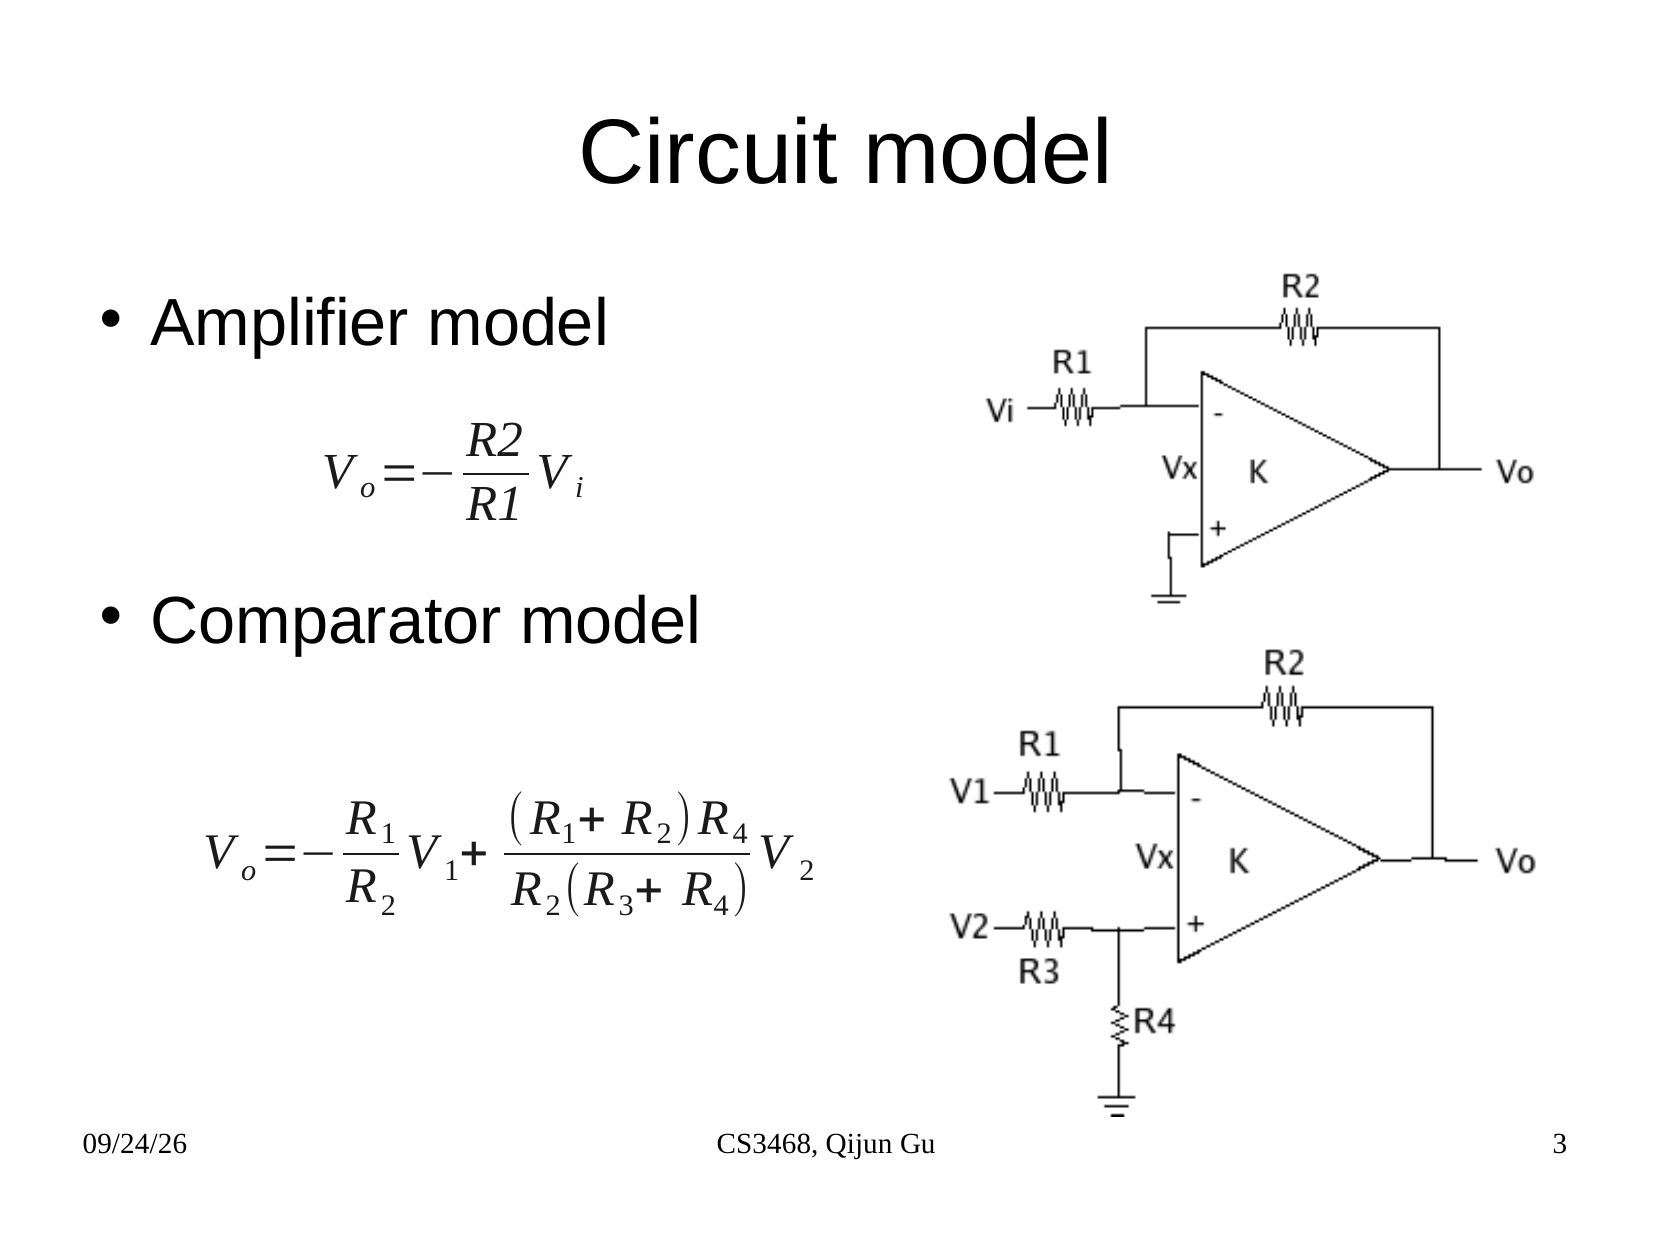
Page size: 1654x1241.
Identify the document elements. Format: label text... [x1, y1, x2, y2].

chart [308, 412, 596, 533]
chart [190, 787, 826, 923]
list Amplifier model Comparator model [82, 290, 1569, 1092]
picture [937, 637, 1538, 1117]
picture [970, 262, 1538, 608]
title Circuit model [82, 56, 1569, 247]
